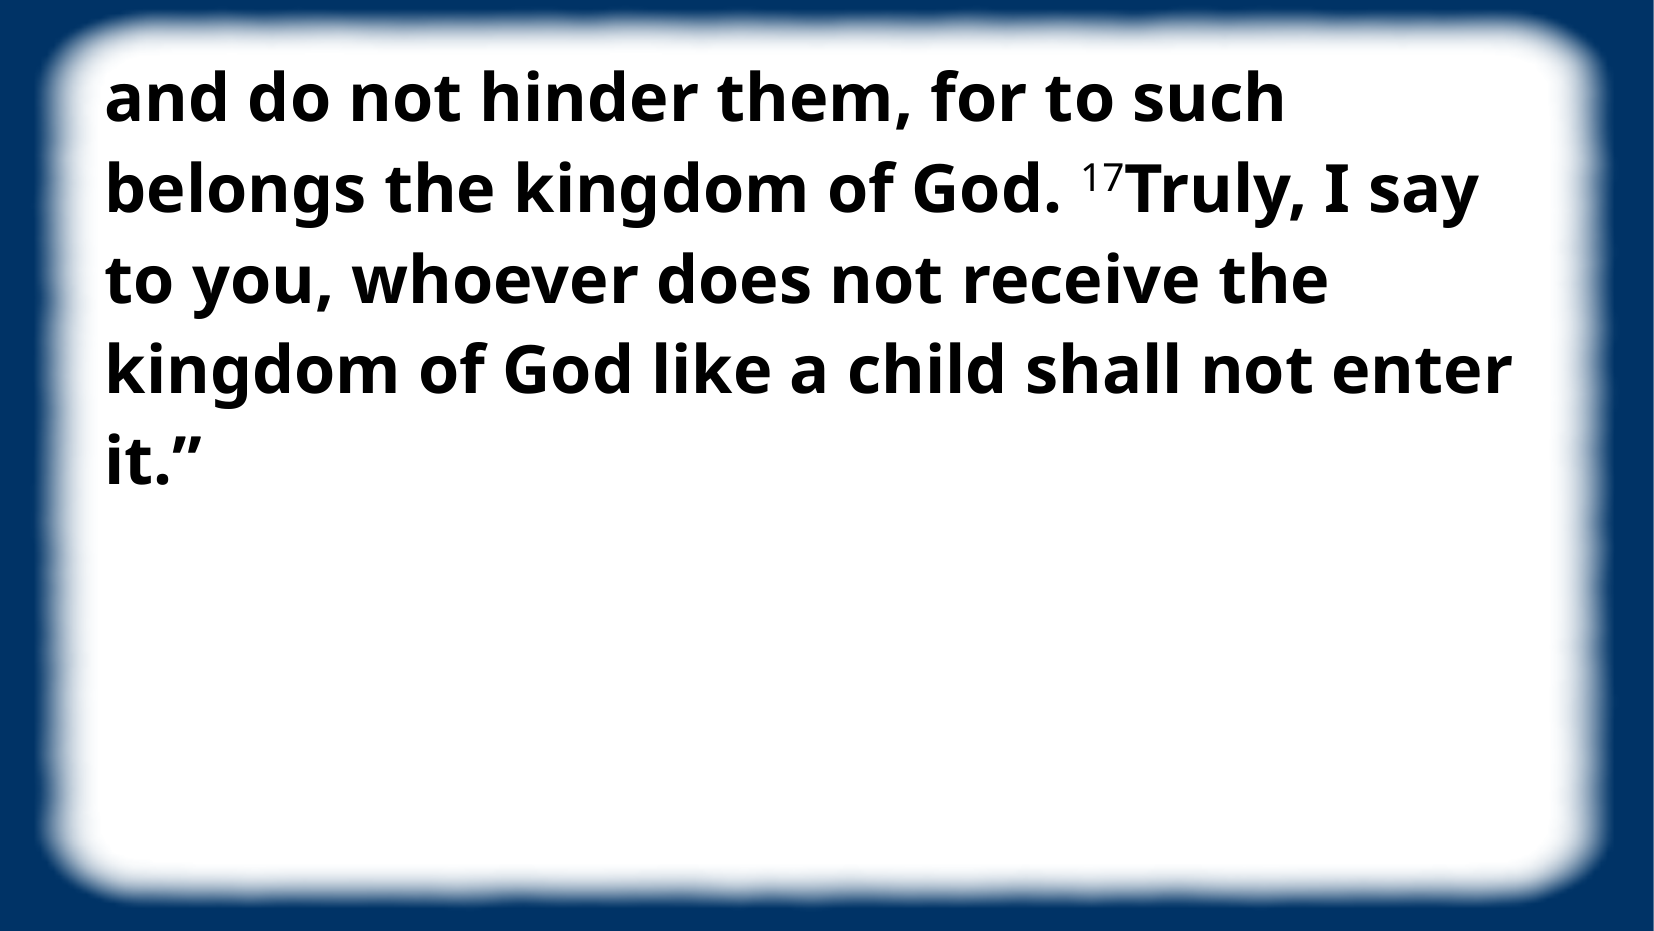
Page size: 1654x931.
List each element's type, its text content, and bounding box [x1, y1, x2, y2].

text_box and do not hinder them, for to such belongs the kingdom of God. 17Truly, I say to you, whoever does not receive the kingdom of God like a child shall not enter it.” [90, 42, 1561, 436]
picture [0, 0, 1654, 931]
